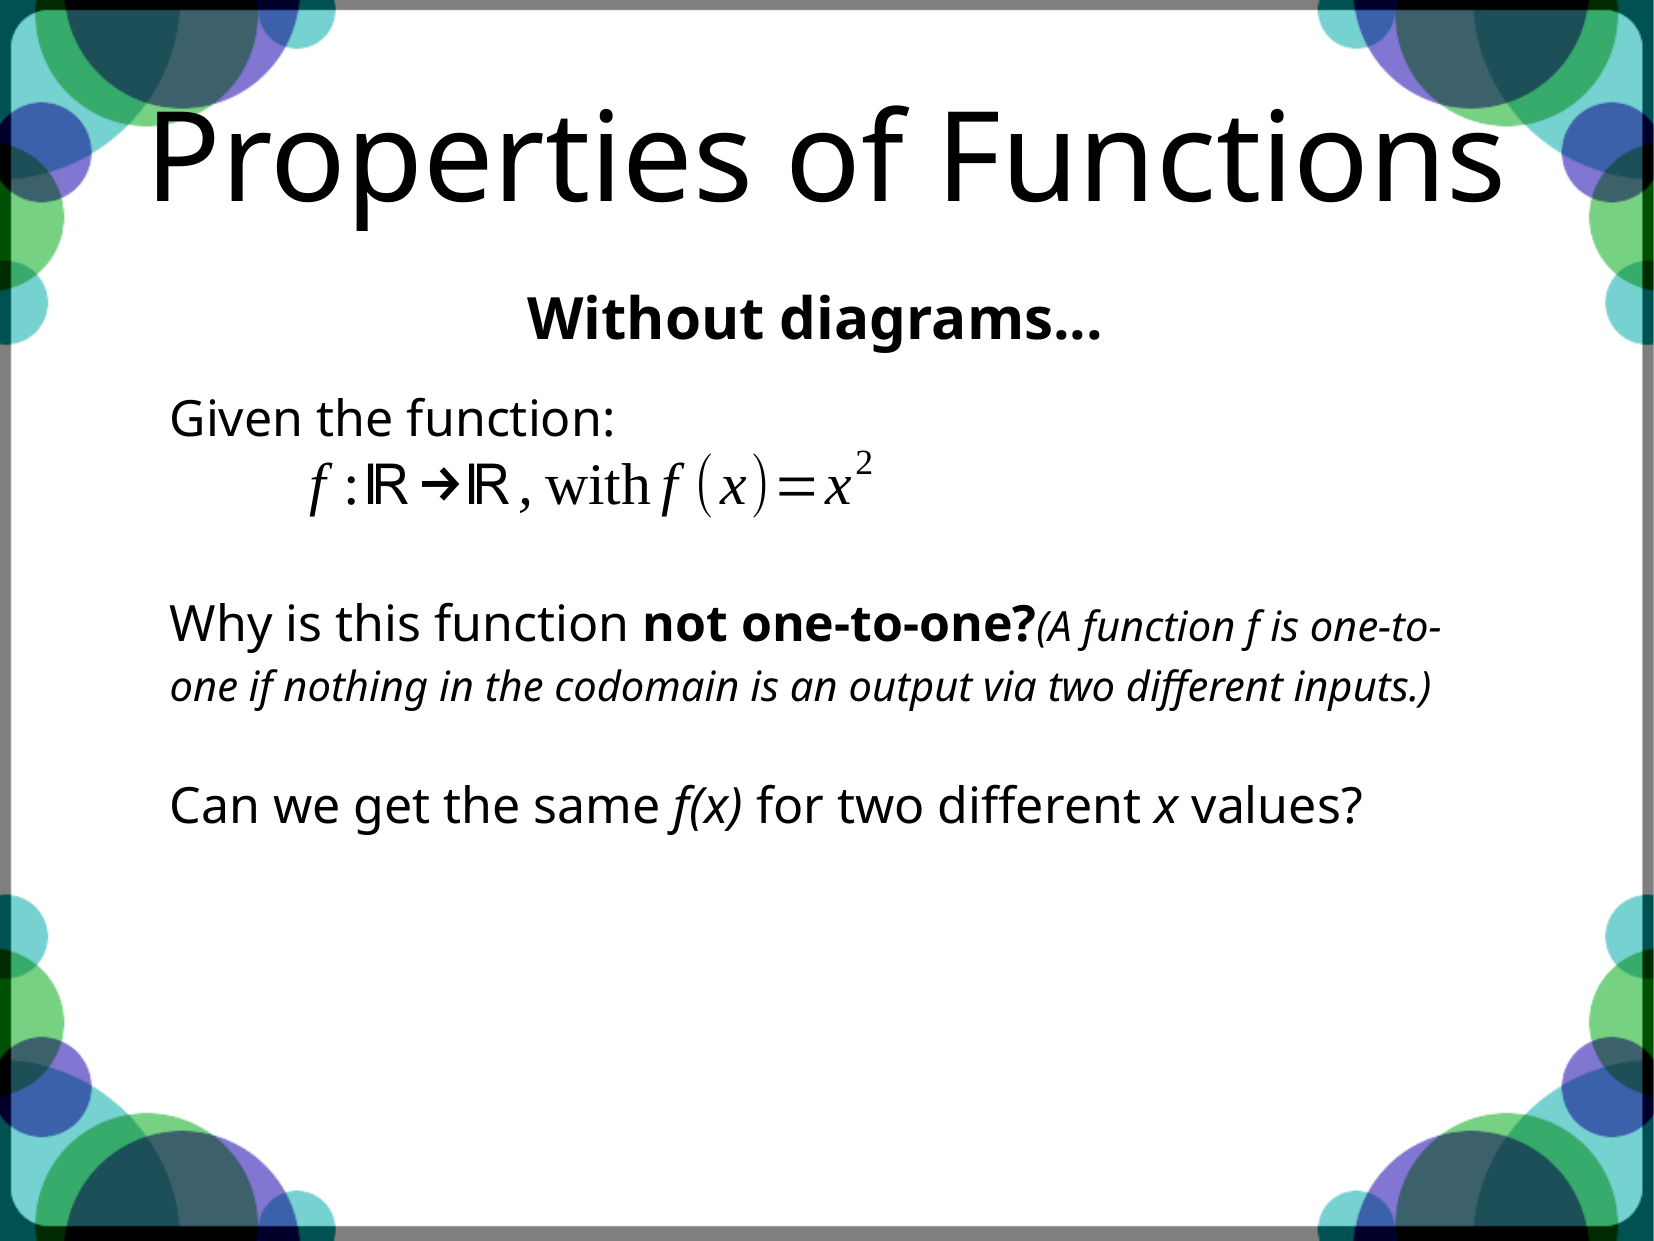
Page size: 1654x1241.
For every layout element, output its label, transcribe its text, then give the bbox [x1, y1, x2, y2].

text_box Without diagrams... [173, 274, 1457, 360]
chart [294, 441, 887, 522]
picture [0, 0, 1654, 1241]
title Properties of Functions [82, 49, 1571, 257]
text_box Given the function: Why is this function not one-to-one?(A function f is one-to-one if nothing in the codomain is an output via two different inputs.) Can we get the same f(x) for two different x values? [169, 383, 1452, 1071]
